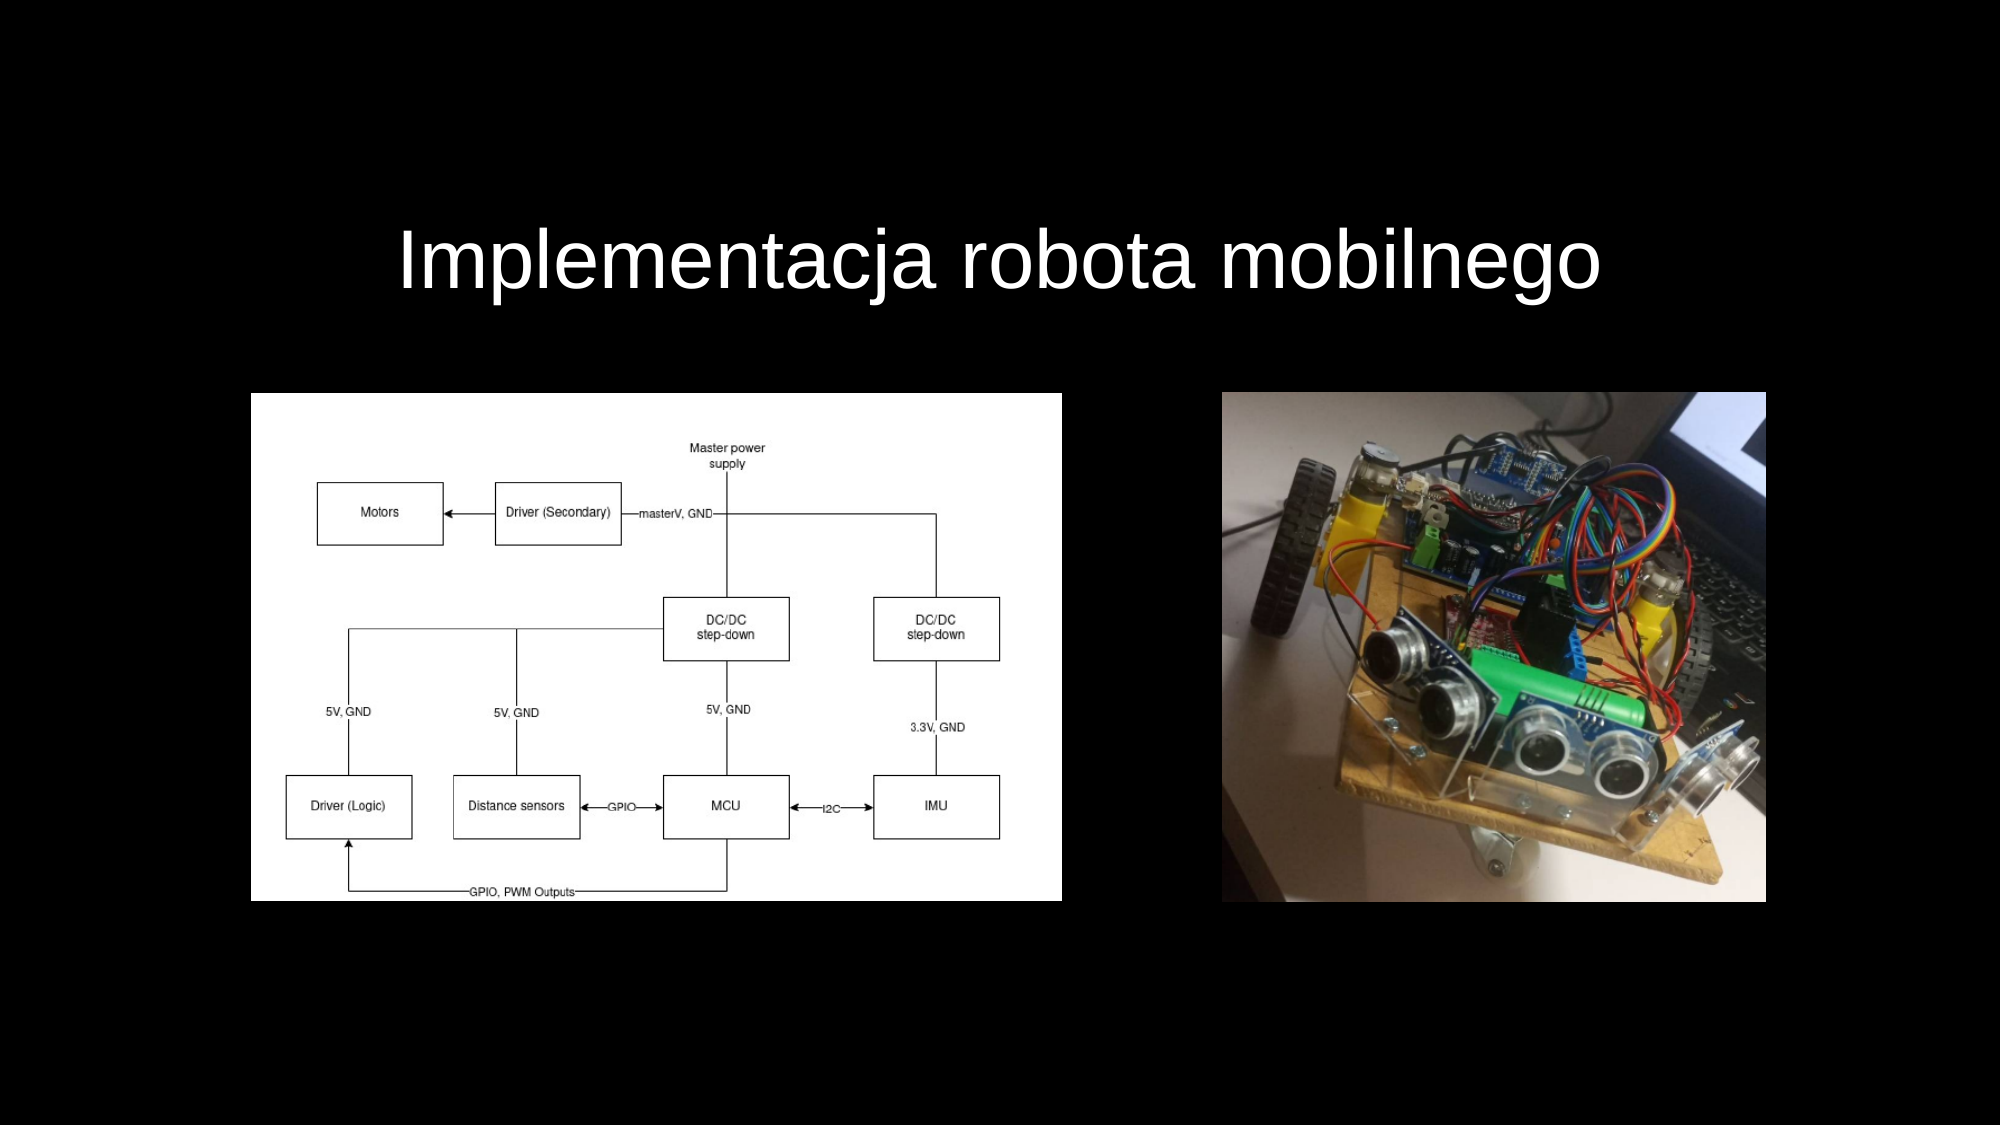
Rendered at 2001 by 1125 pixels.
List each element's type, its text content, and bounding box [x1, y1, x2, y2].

title Implementacja robota mobilnego [187, 143, 1813, 367]
picture [251, 393, 1062, 901]
picture [1222, 392, 1766, 902]
